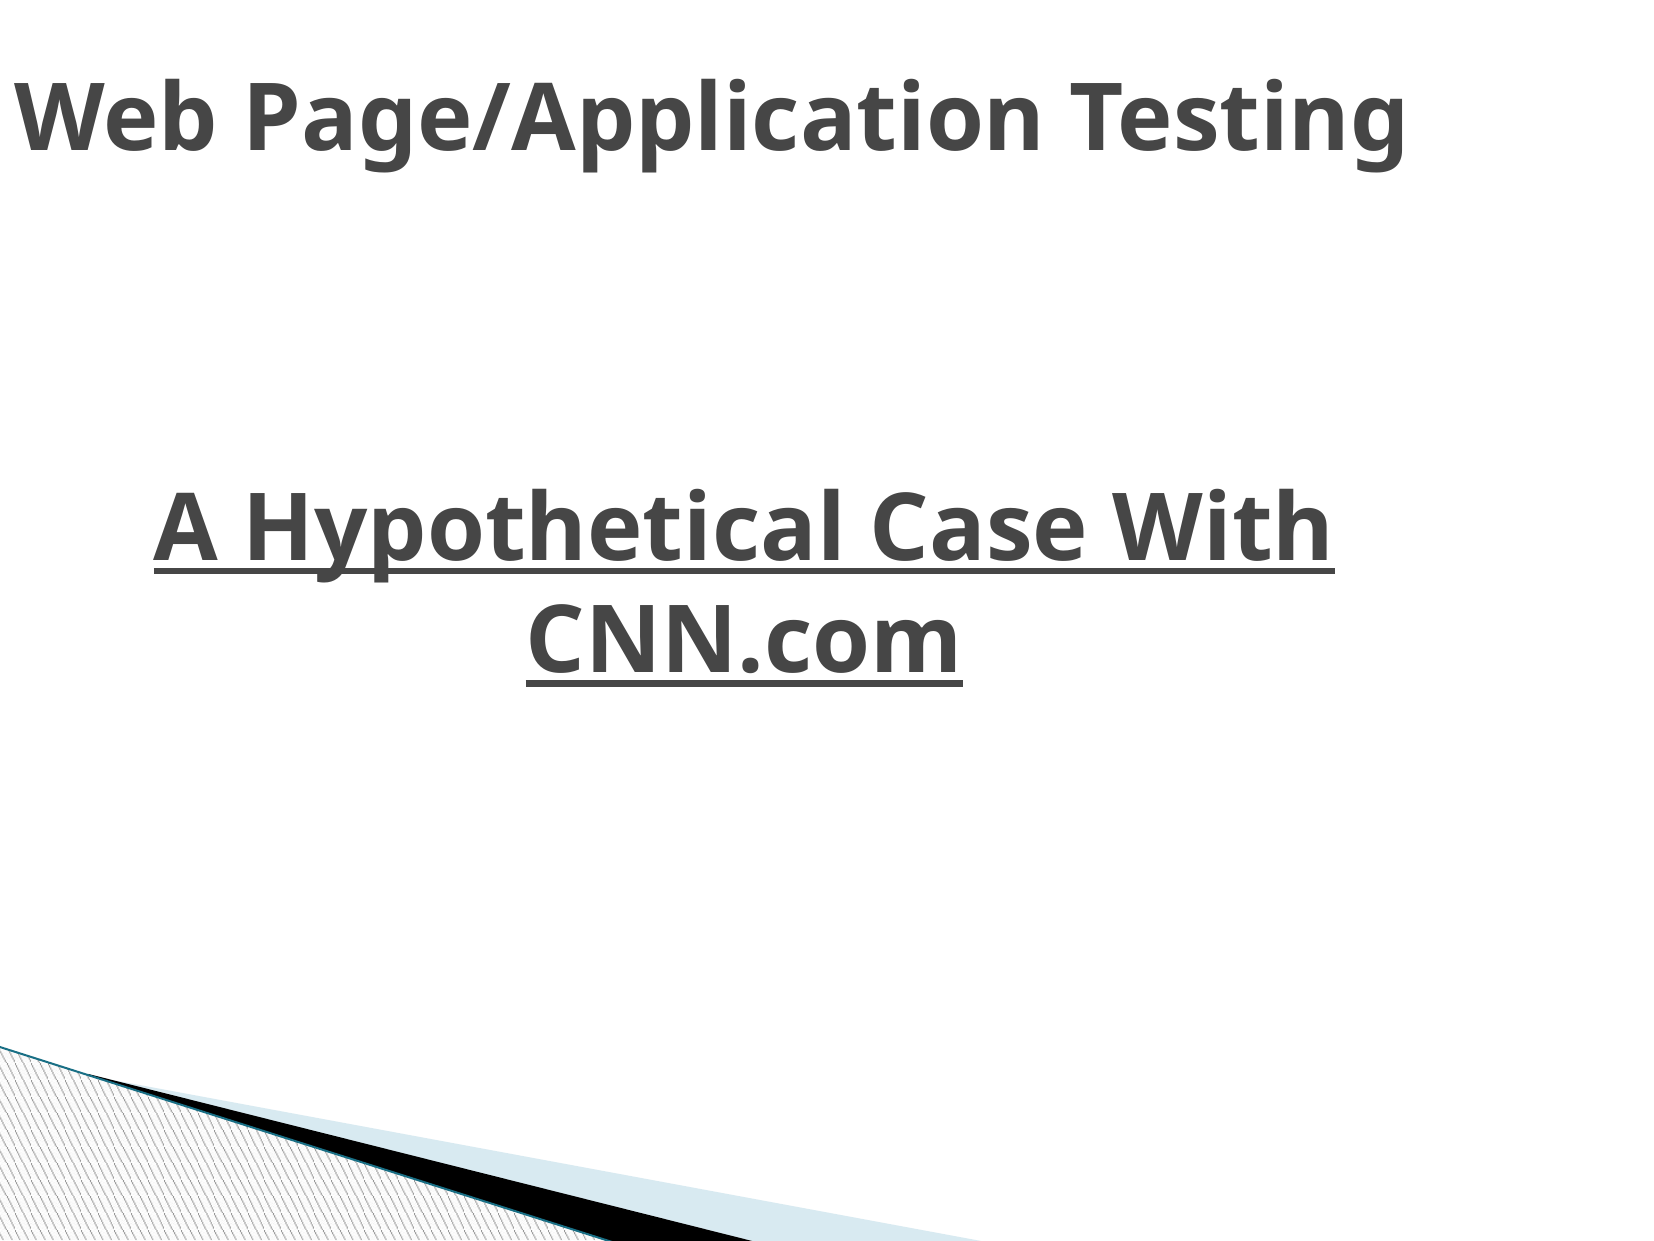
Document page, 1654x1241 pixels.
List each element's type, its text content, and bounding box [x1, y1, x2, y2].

subtitle A Hypothetical Case With CNN.com [0, 162, 1489, 996]
title Web Page/Application Testing [0, 49, 1489, 162]
picture [0, 1049, 602, 1241]
